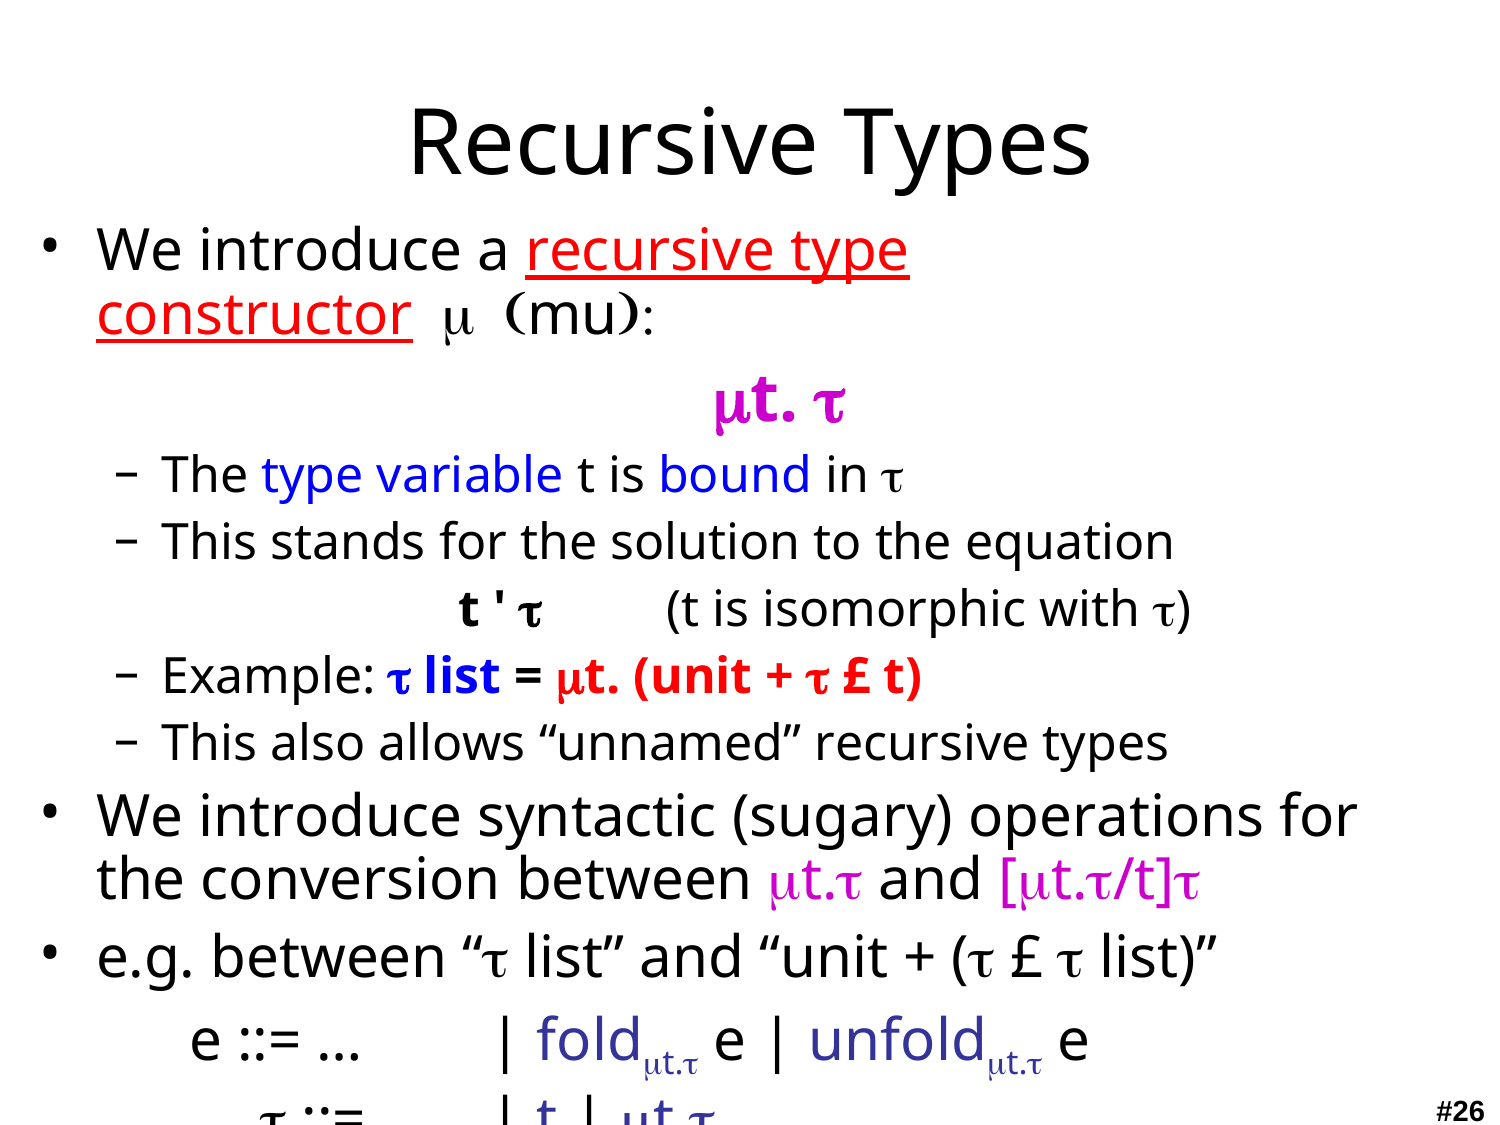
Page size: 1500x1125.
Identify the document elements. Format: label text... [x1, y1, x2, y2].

list We introduce a recursive type constructormu t.  The type variable t is bound in  This stands for the solution to the equation t ' (t is isomorphic with ) Example:  list = t. (unit +  £ t) This also allows “unnamed” recursive types We introduce syntactic (sugary) operations for the conversion between t. and [t./t] e.g. between “ list” and “unit + ( £  list)” e ::= … | foldt. e | unfoldt. e  ::= … | t | t. [24, 212, 1476, 1051]
title Recursive Types [24, 45, 1476, 212]
